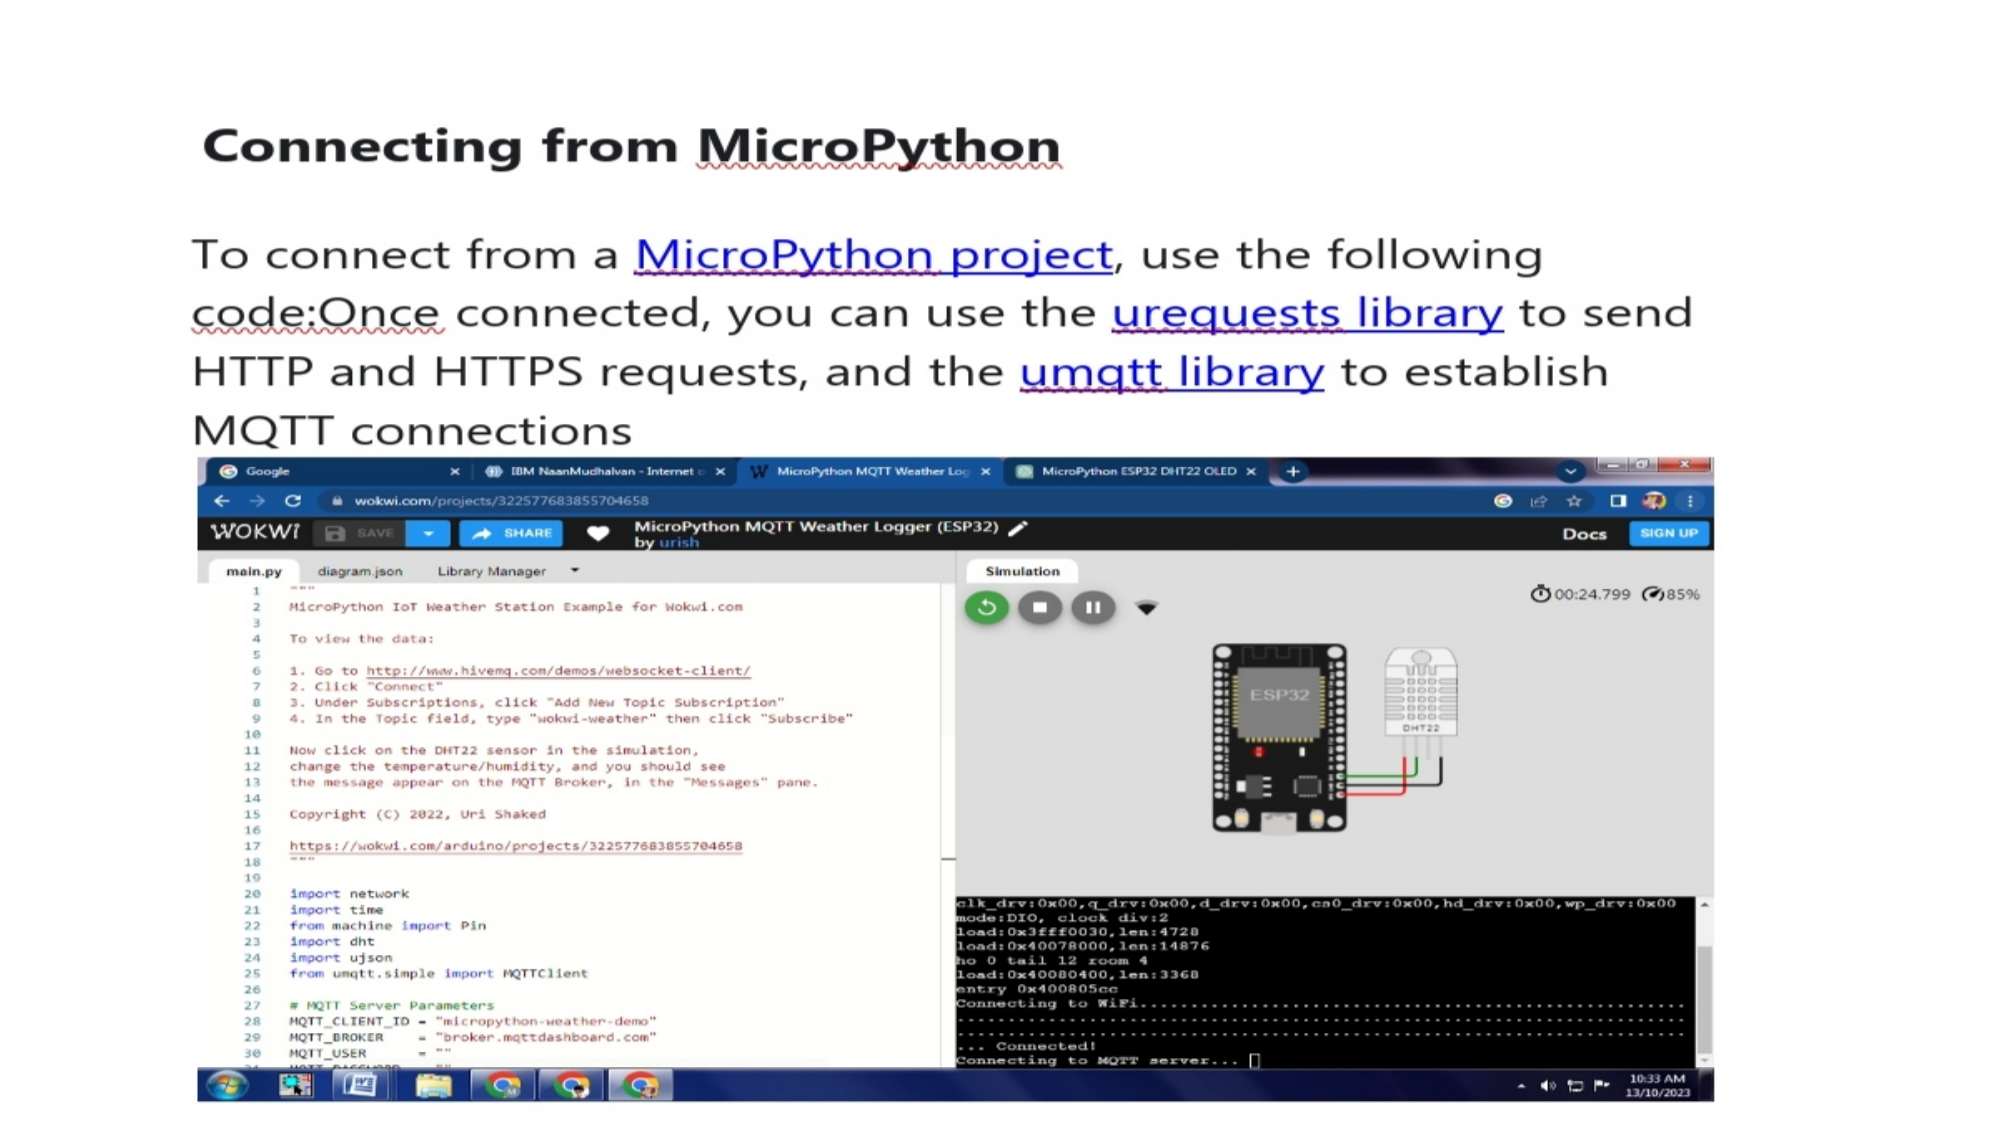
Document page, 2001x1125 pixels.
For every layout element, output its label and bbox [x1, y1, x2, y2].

picture [58, 92, 1856, 1125]
